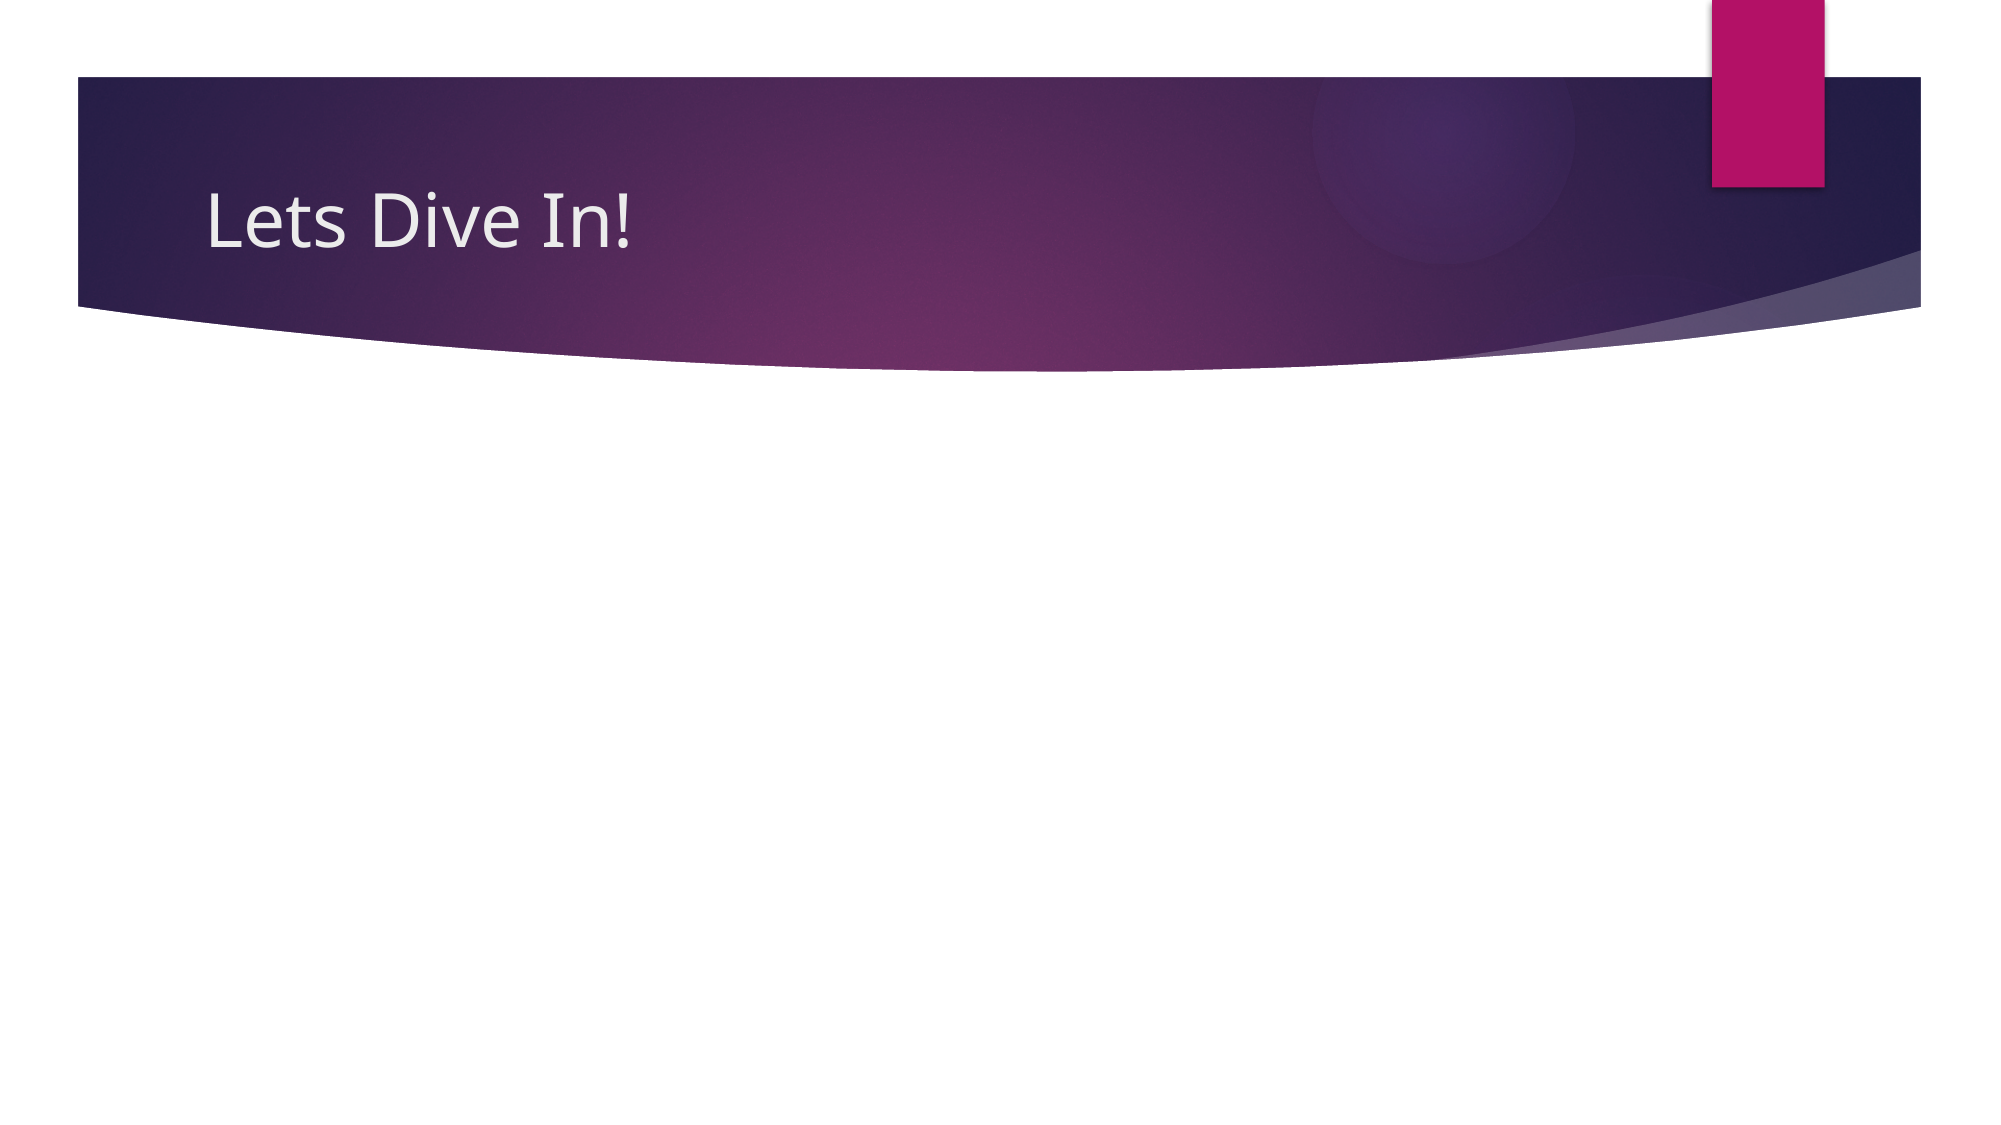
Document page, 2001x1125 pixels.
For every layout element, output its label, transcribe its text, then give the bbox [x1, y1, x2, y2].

picture [79, 78, 1920, 371]
title Now what? [1467, 300, 1788, 358]
title Lets Dive In! [189, 159, 1627, 276]
